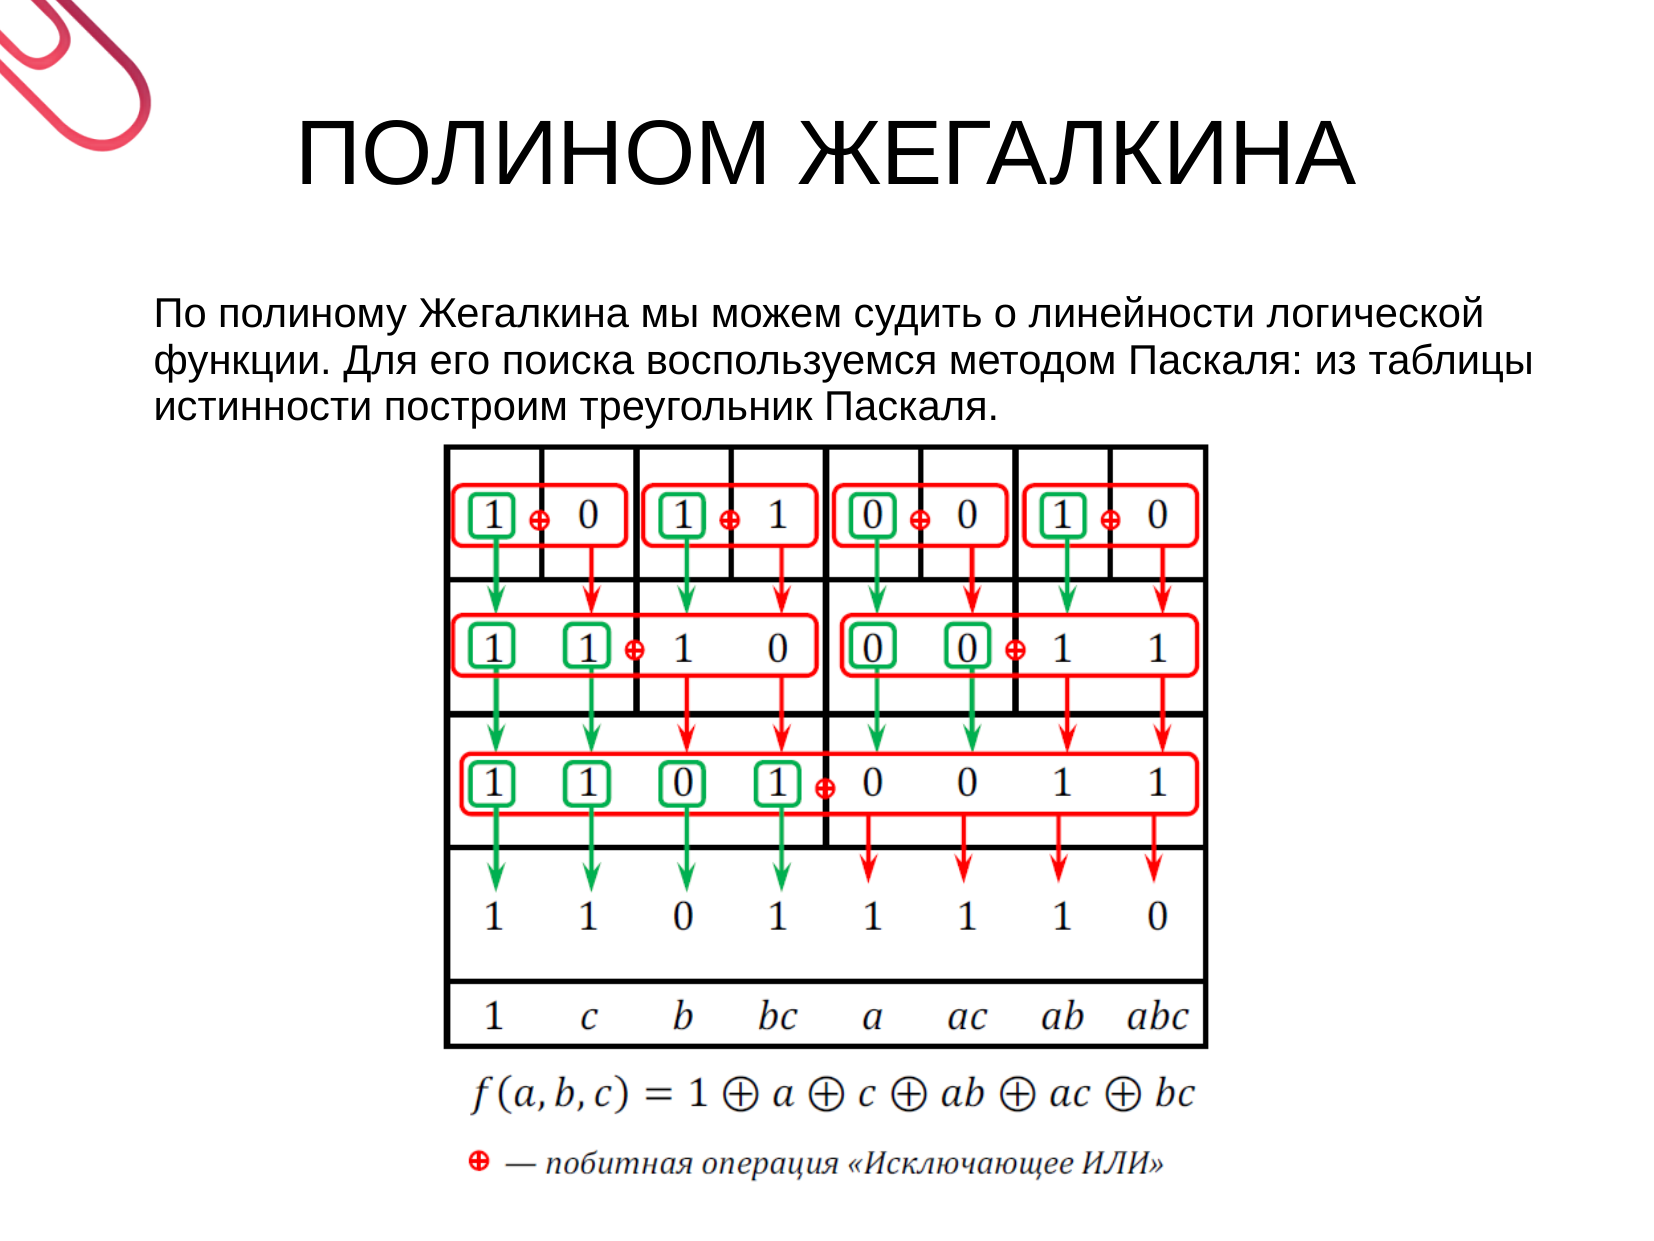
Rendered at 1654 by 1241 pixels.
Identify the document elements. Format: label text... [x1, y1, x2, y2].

list По полиному Жегалкина мы можем судить о линейности логической функции. Для его поиска воспользуемся методом Паскаля: из таблицы истинности построим треугольник Паскаля. [82, 290, 1571, 1010]
picture [0, 0, 255, 255]
title ПОЛИНОМ ЖЕГАЛКИНА [82, 49, 1571, 257]
picture [424, 434, 1231, 1195]
